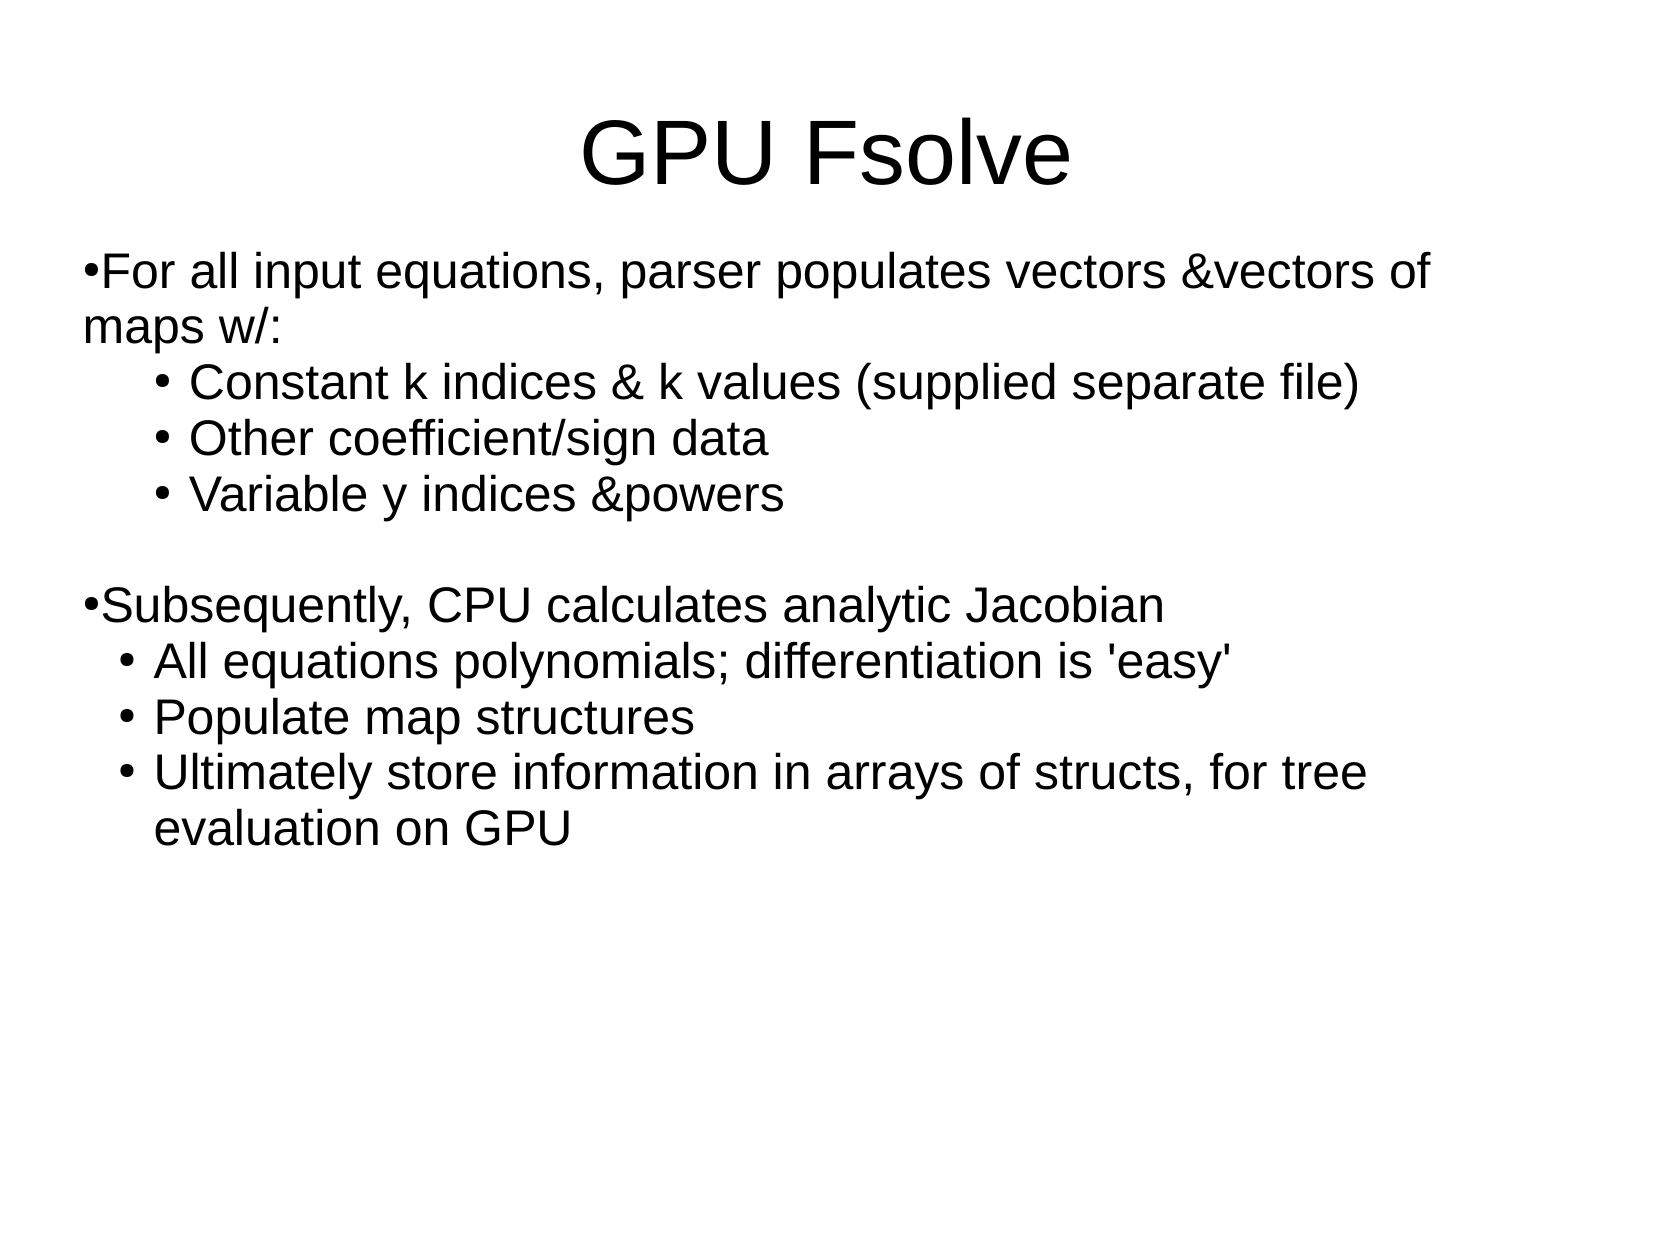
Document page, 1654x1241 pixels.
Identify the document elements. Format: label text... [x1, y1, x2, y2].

title GPU Fsolve [82, 49, 1571, 257]
subtitle For all input equations, parser populates vectors &vectors of maps w/: Constant k indices & k values (supplied separate file) Other coefficient/sign data Variable y indices &powers Subsequently, CPU calculates analytic Jacobian All equations polynomials; differentiation is 'easy' Populate map structures Ultimately store information in arrays of structs, for tree evaluation on GPU [82, 242, 1538, 963]
